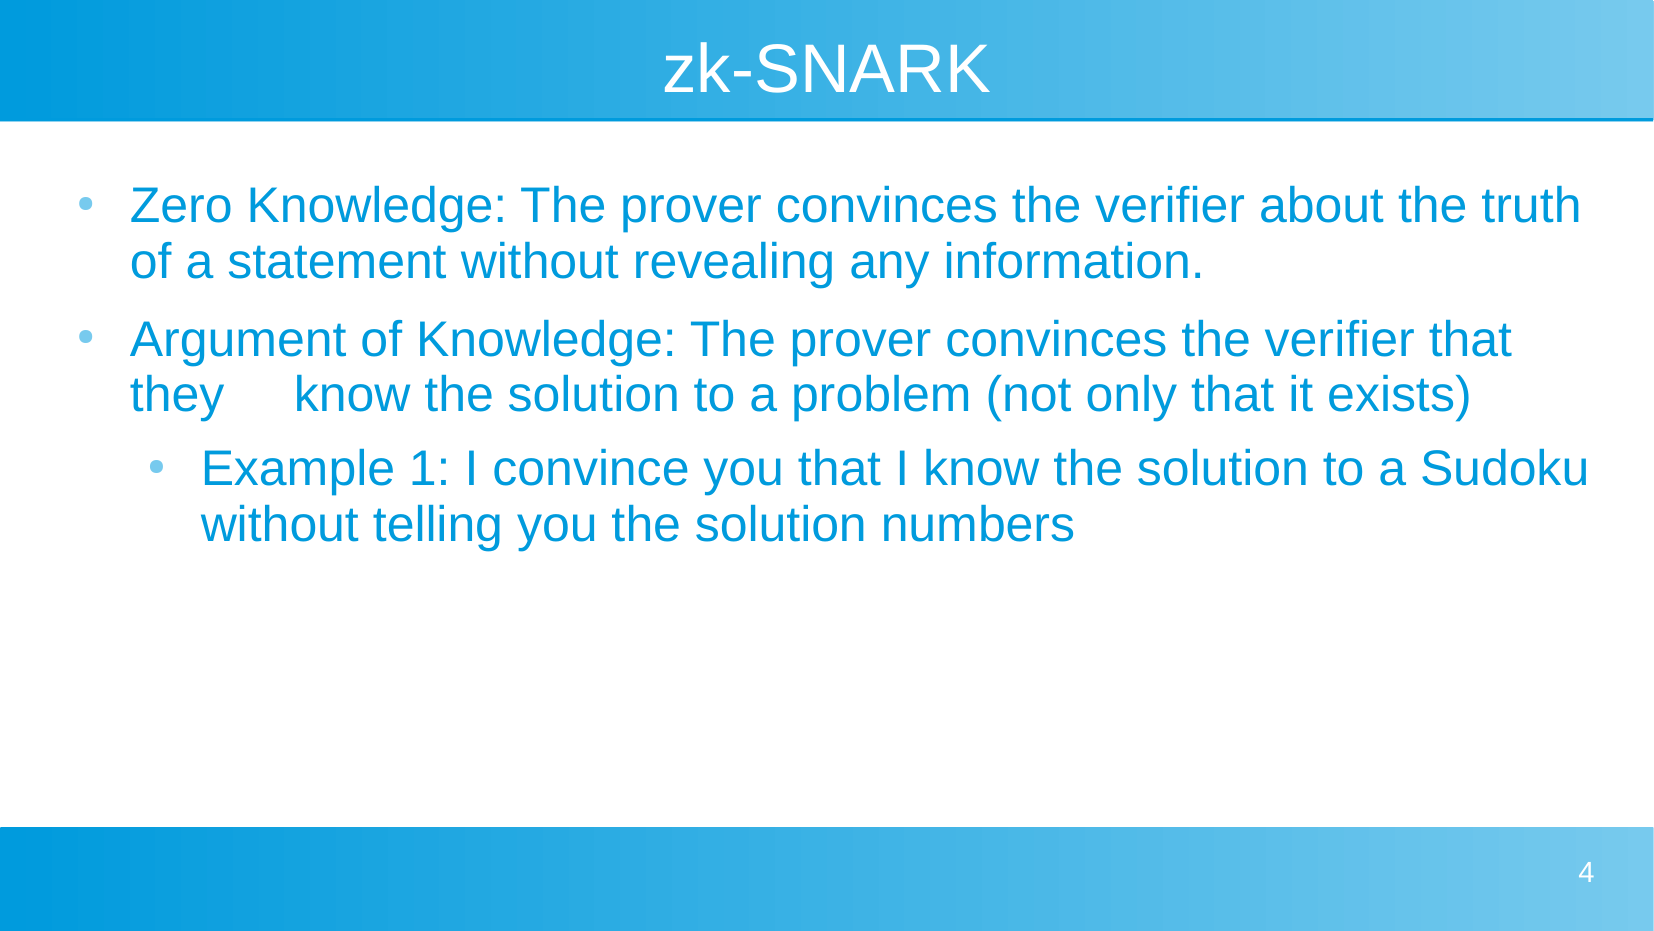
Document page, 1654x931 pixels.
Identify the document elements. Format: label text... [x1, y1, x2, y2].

list Zero Knowledge: The prover convinces the verifier about the truth of a statement without revealing any information. Argument of Knowledge: The prover convinces the verifier that they know the solution to a problem (not only that it exists) Example 1: I convince you that I know the solution to a Sudoku without telling you the solution numbers [59, 177, 1595, 768]
title zk-SNARK [59, 29, 1595, 108]
